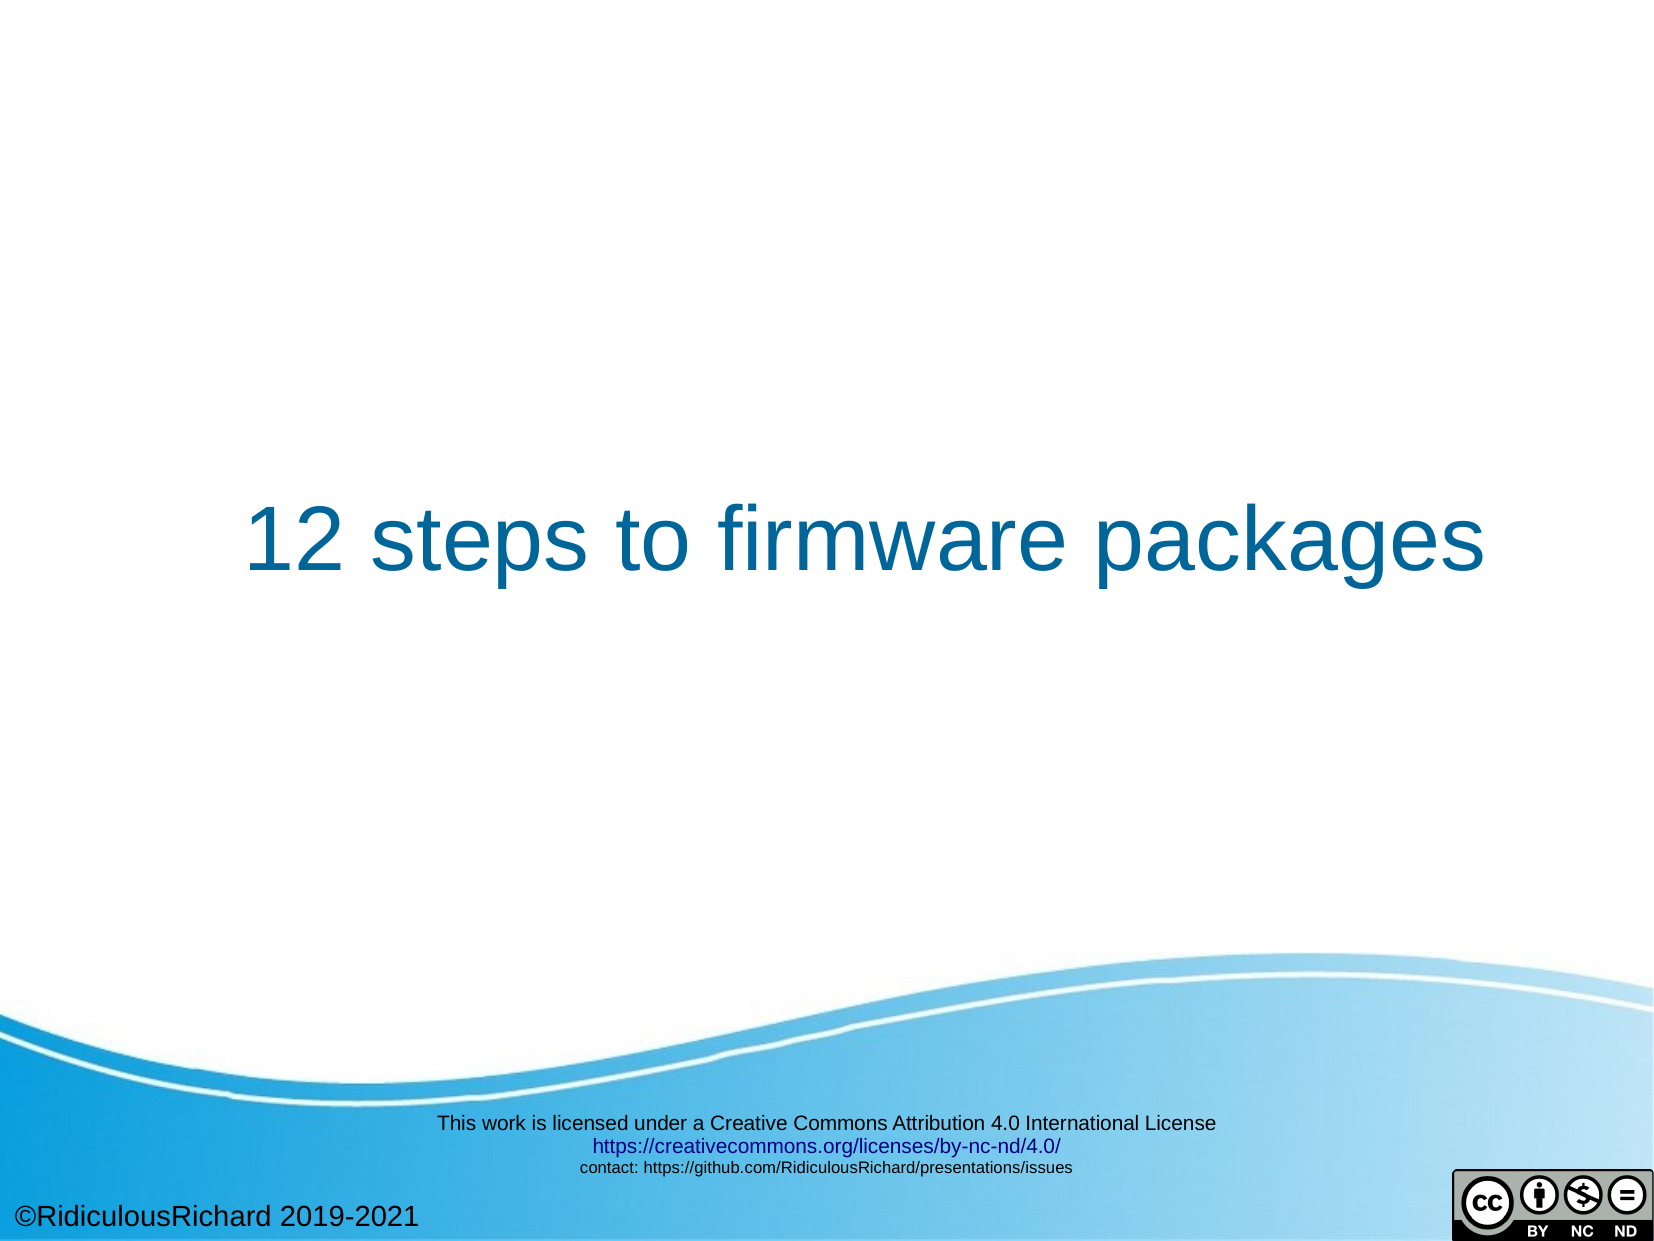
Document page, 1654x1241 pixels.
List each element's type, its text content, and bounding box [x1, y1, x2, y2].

picture [0, 952, 1654, 1241]
title 12 steps to firmware packages [0, 384, 1489, 592]
picture [69, 1212, 75, 1220]
